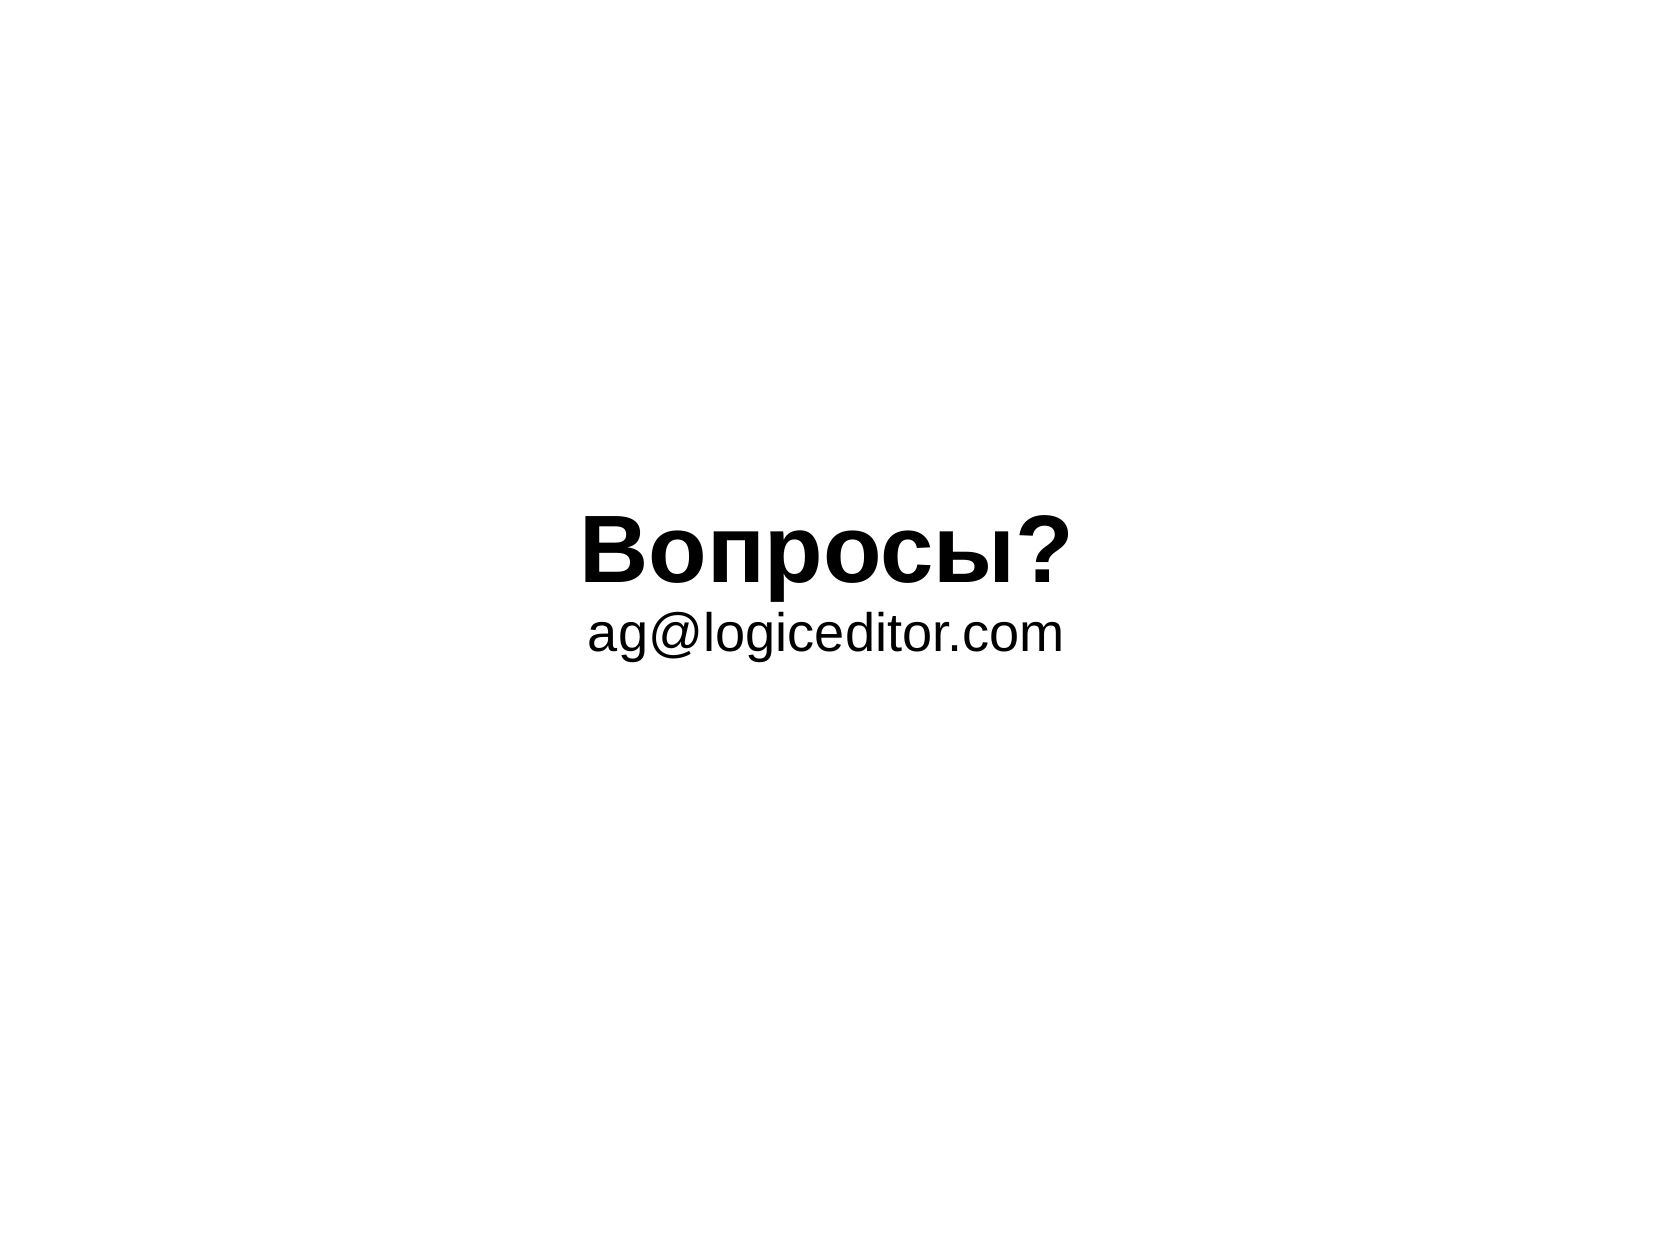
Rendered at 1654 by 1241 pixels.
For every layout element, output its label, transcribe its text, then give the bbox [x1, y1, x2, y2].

subtitle Вопросы? ag@logiceditor.com [82, 49, 1571, 1109]
